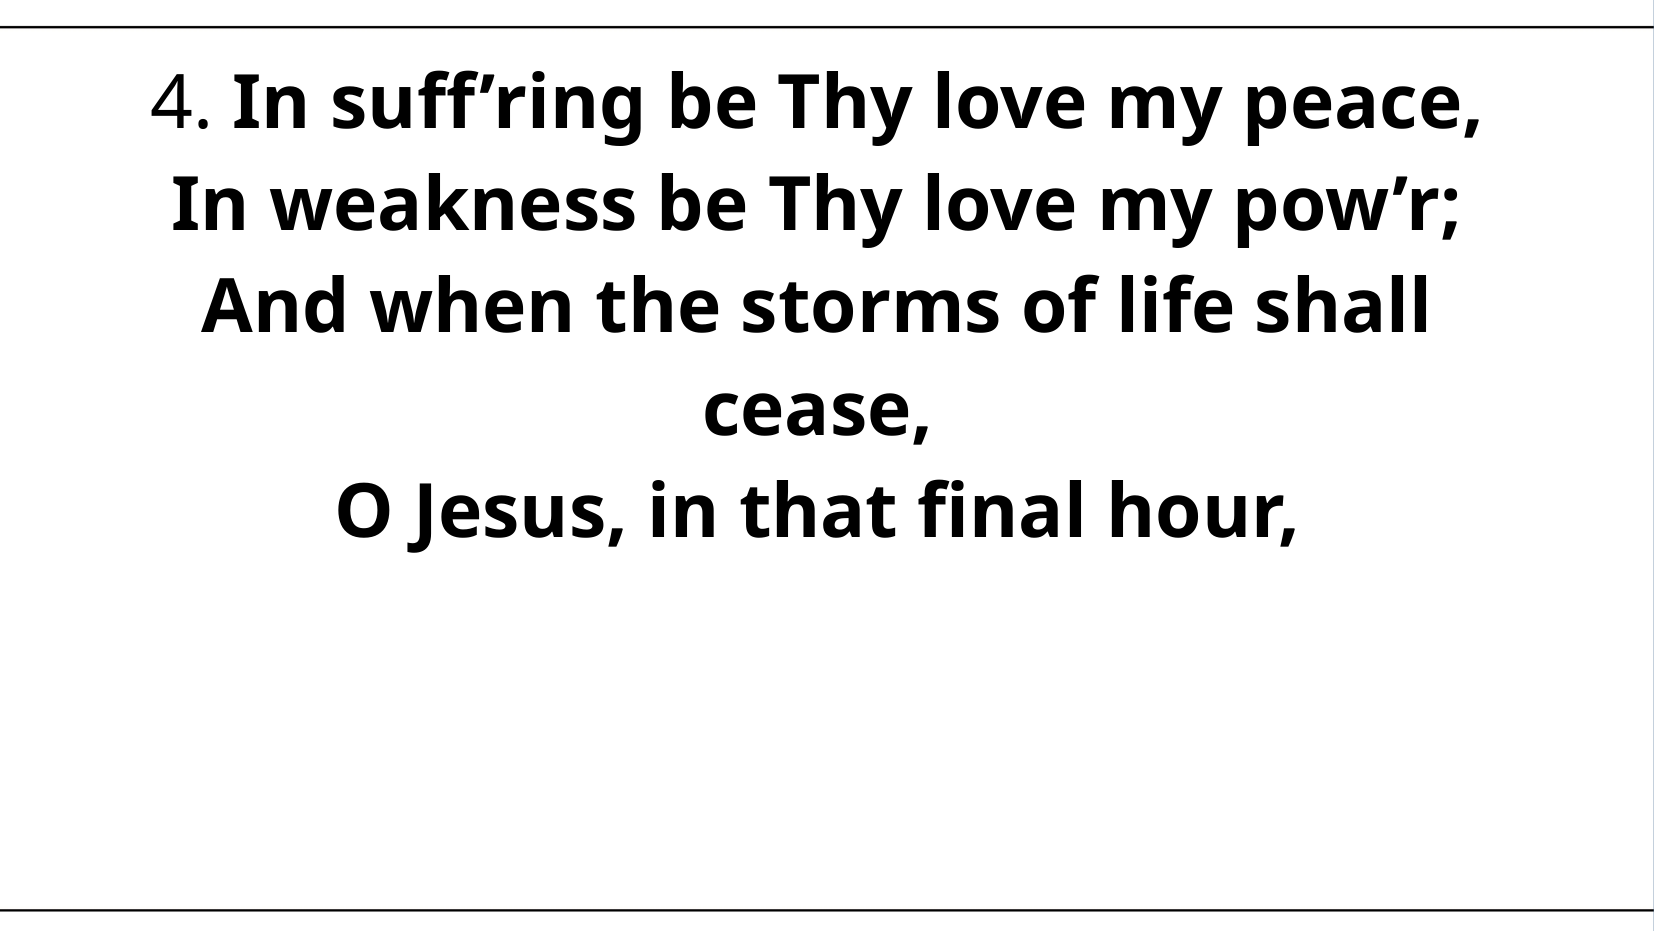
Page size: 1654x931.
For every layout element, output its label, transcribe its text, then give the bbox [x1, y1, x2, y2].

picture [0, 0, 1654, 931]
text_box 4. In suff’ring be Thy love my peace, In weakness be Thy love my pow’r; And when the storms of life shall cease, O Jesus, in that final hour, [90, 40, 1546, 455]
